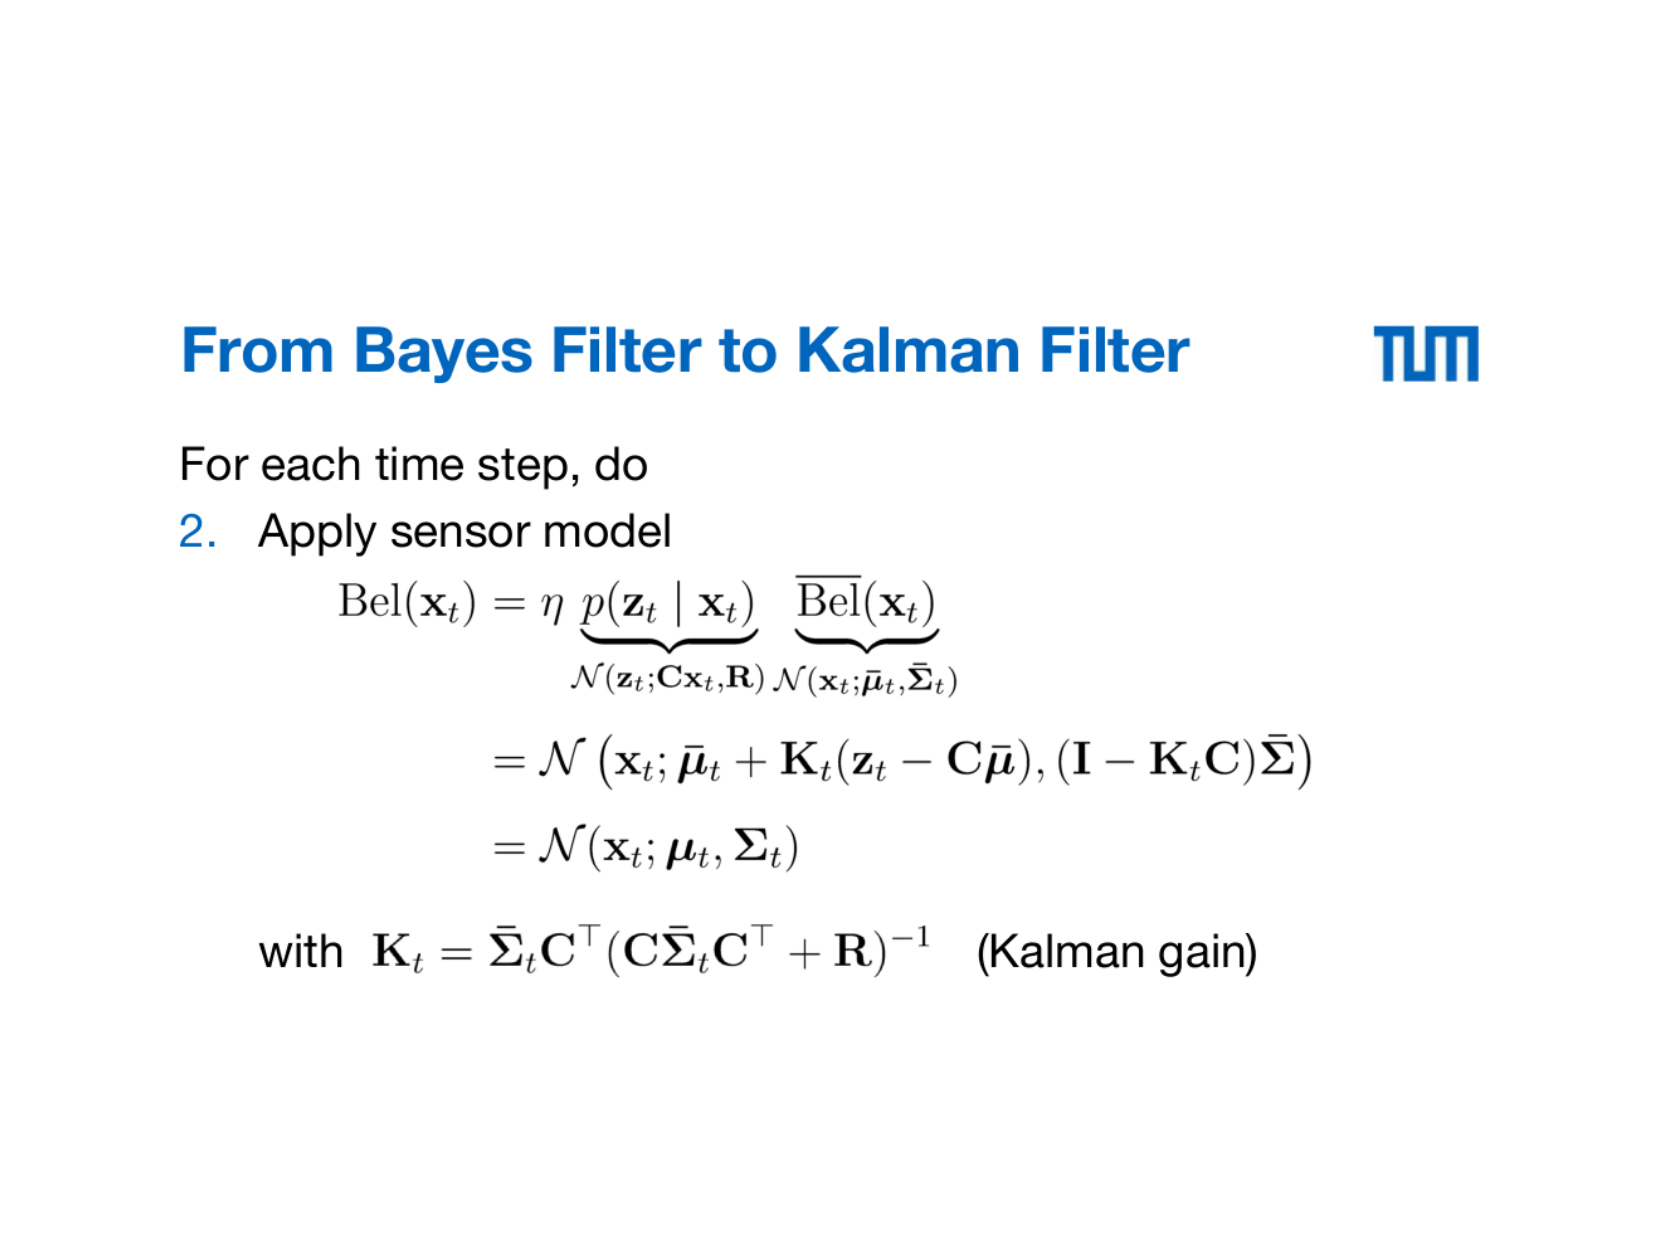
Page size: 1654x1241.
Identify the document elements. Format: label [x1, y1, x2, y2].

picture [140, 290, 1514, 1010]
